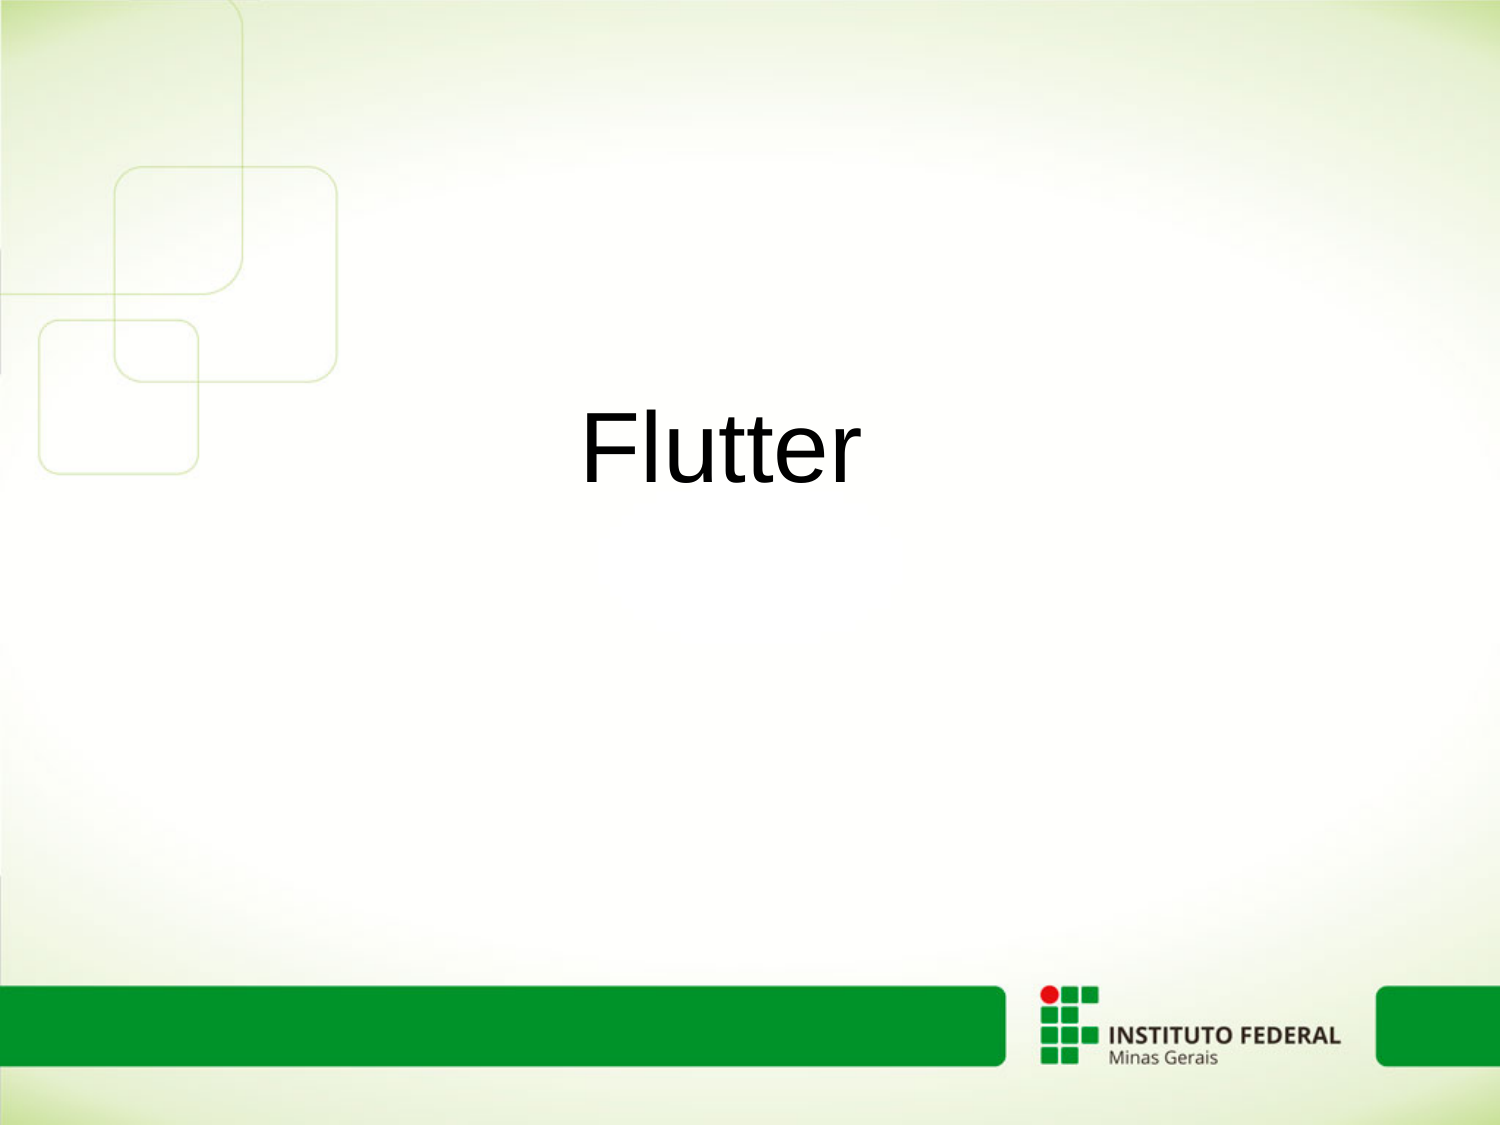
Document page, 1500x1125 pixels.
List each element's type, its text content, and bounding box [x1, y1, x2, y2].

picture [0, 0, 1500, 1125]
text_box Flutter [0, 348, 1350, 537]
